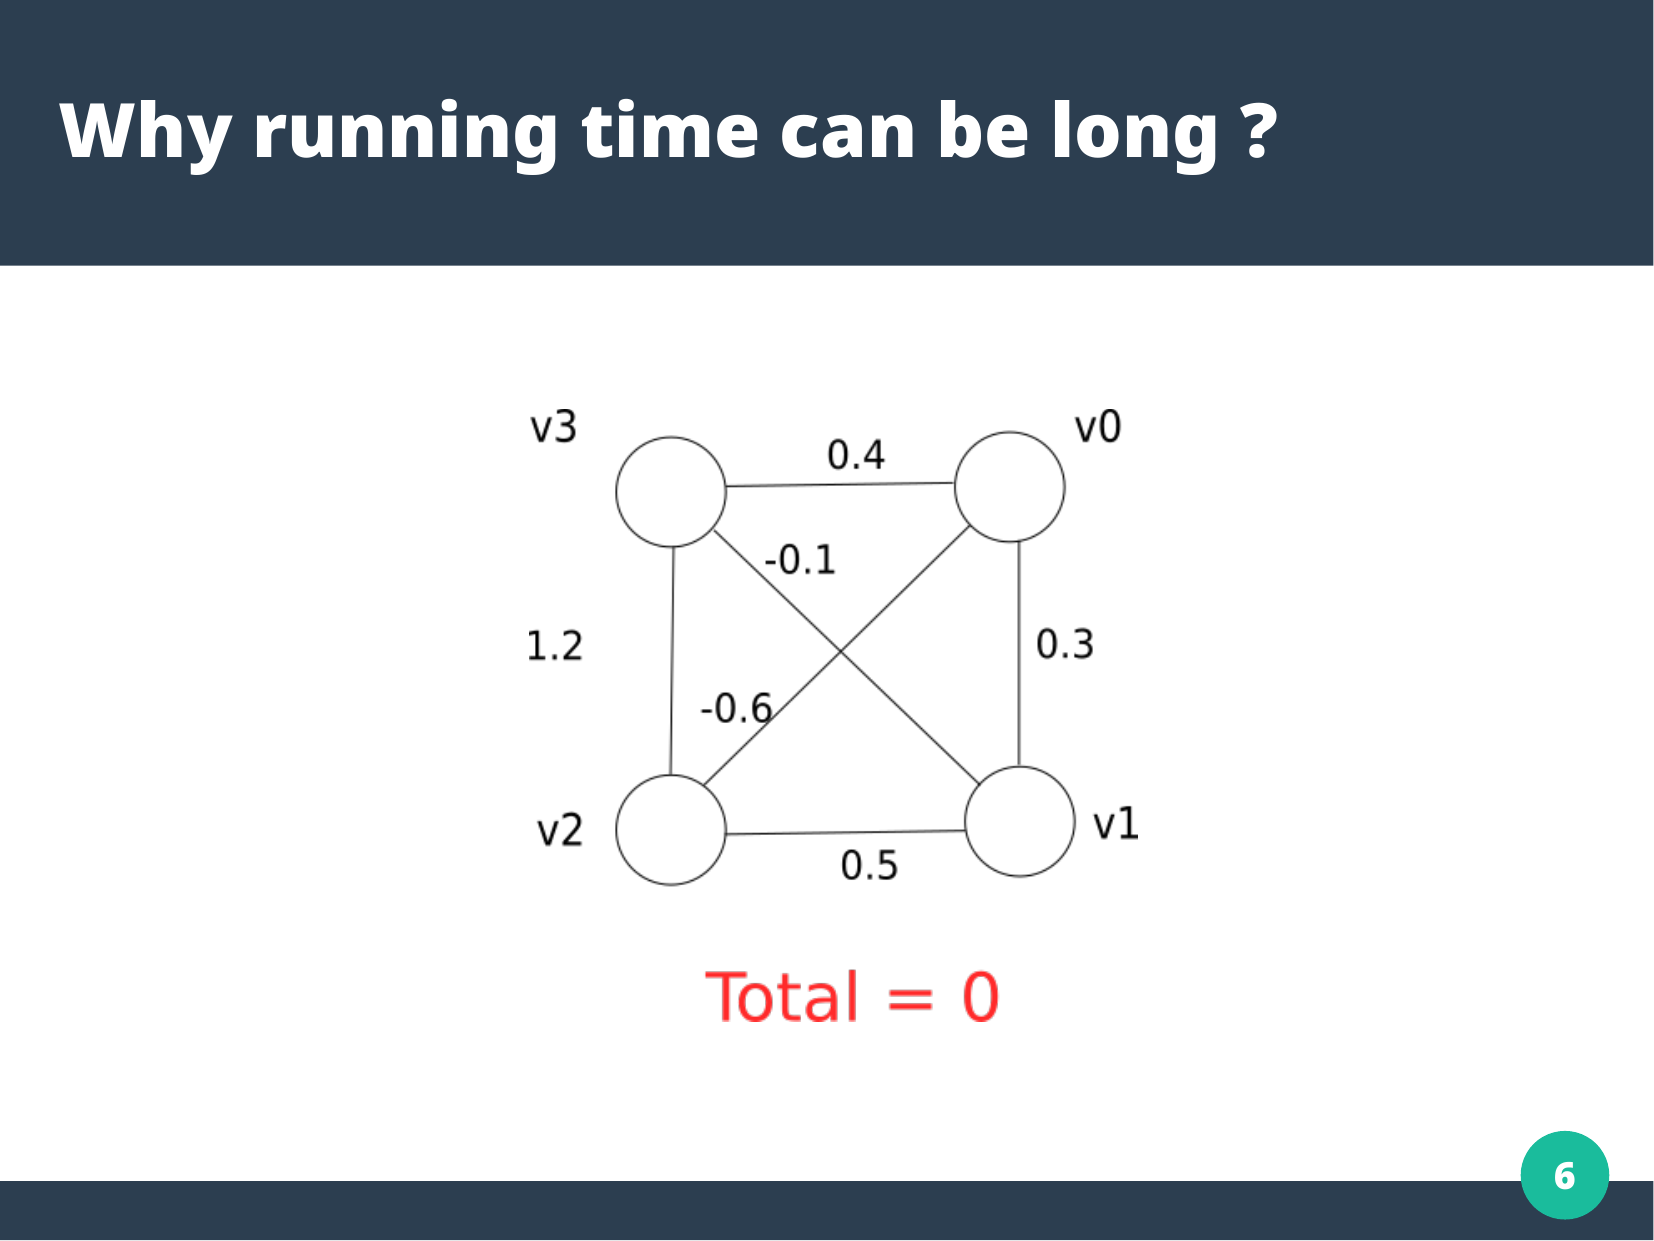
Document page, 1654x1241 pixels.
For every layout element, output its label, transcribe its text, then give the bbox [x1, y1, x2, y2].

picture [529, 409, 1138, 1022]
title Why running time can be long ? [59, 49, 1595, 207]
